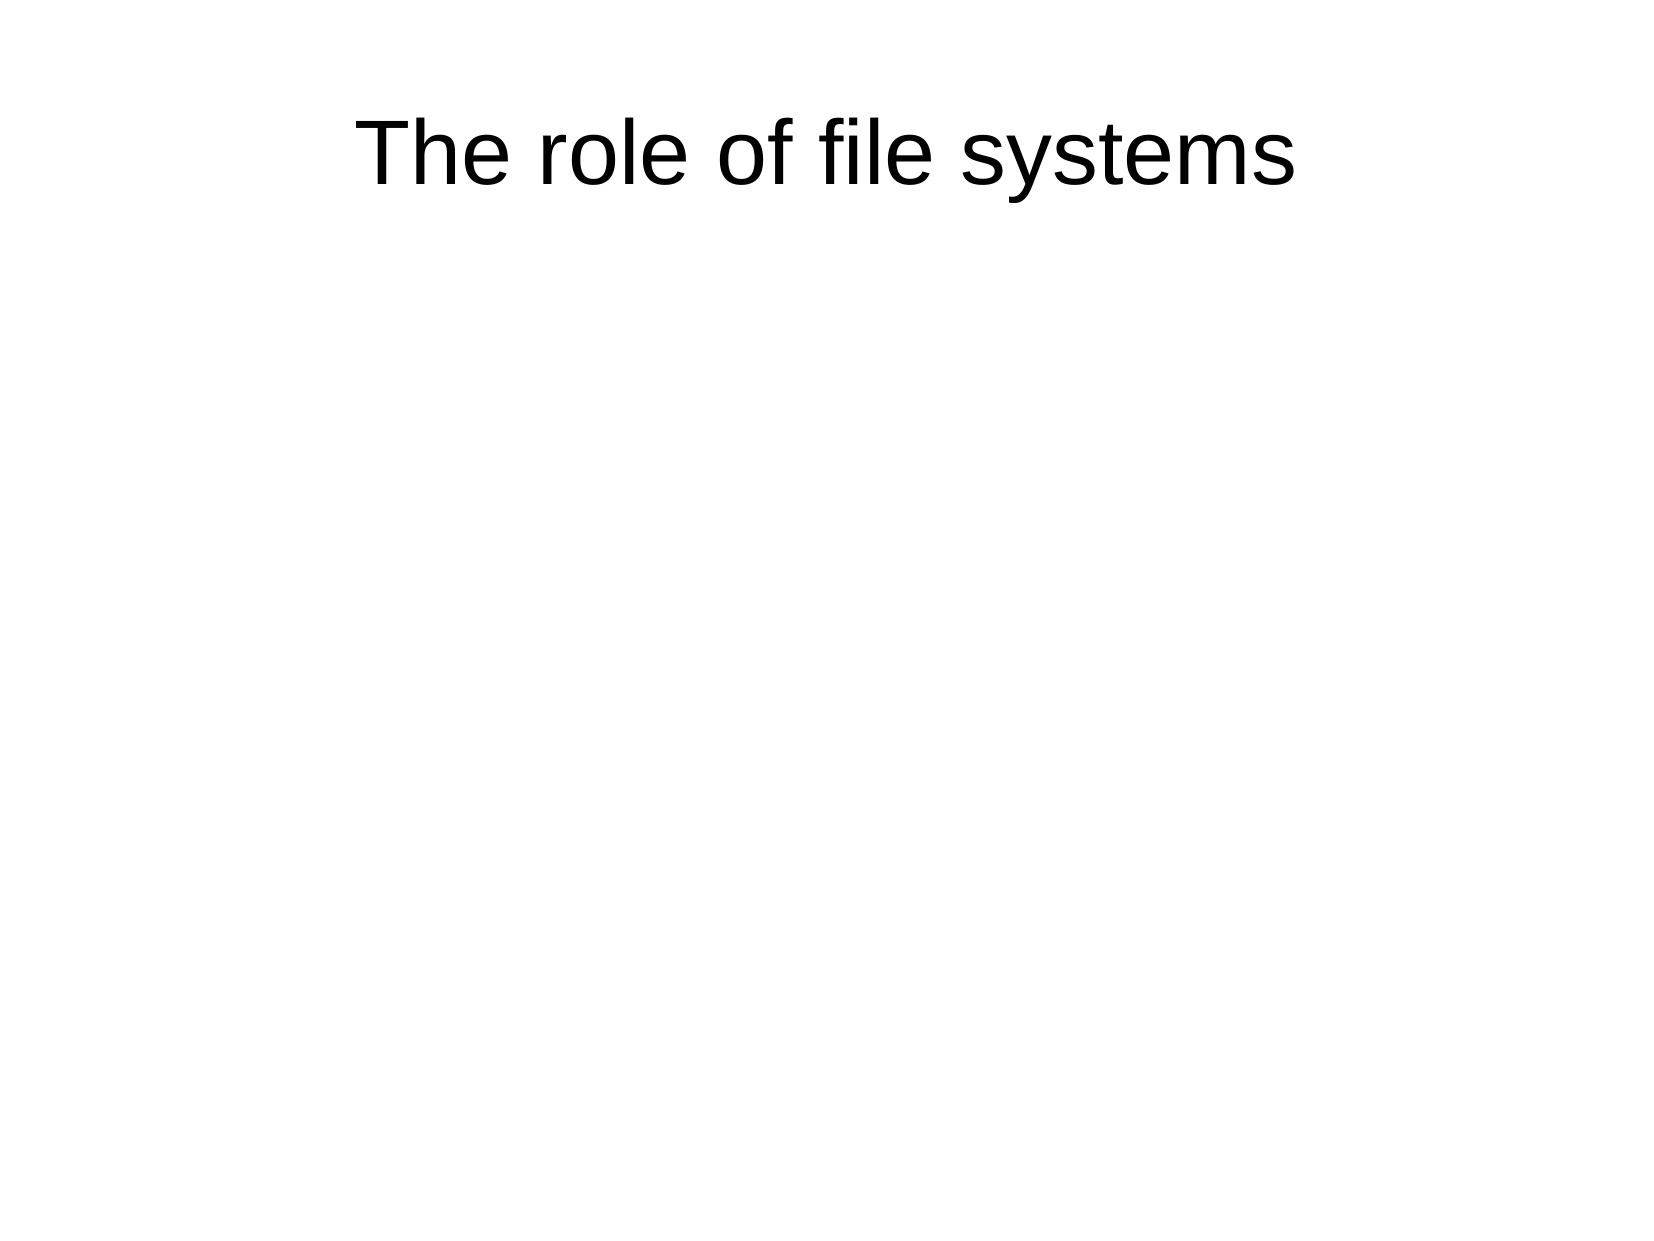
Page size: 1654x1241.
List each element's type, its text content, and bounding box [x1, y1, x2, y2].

title The role of file systems [82, 49, 1571, 257]
